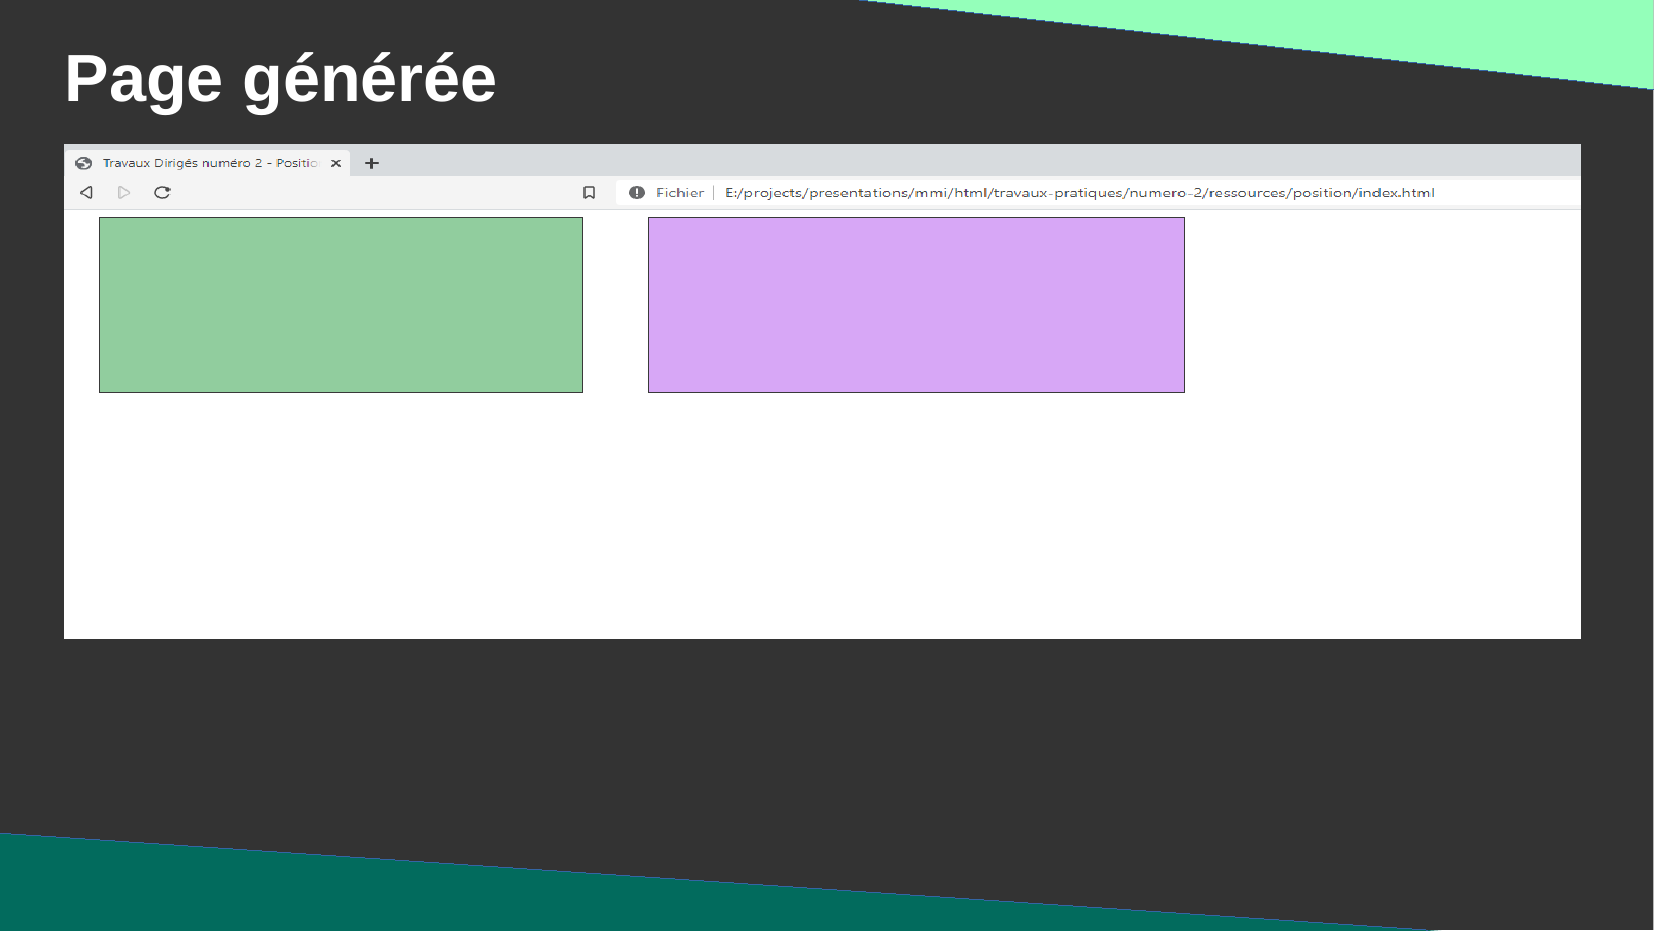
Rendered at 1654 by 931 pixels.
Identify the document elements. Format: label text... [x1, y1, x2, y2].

picture [64, 144, 1581, 639]
text_box [859, 0, 1654, 90]
title Page générée [64, 40, 1553, 118]
